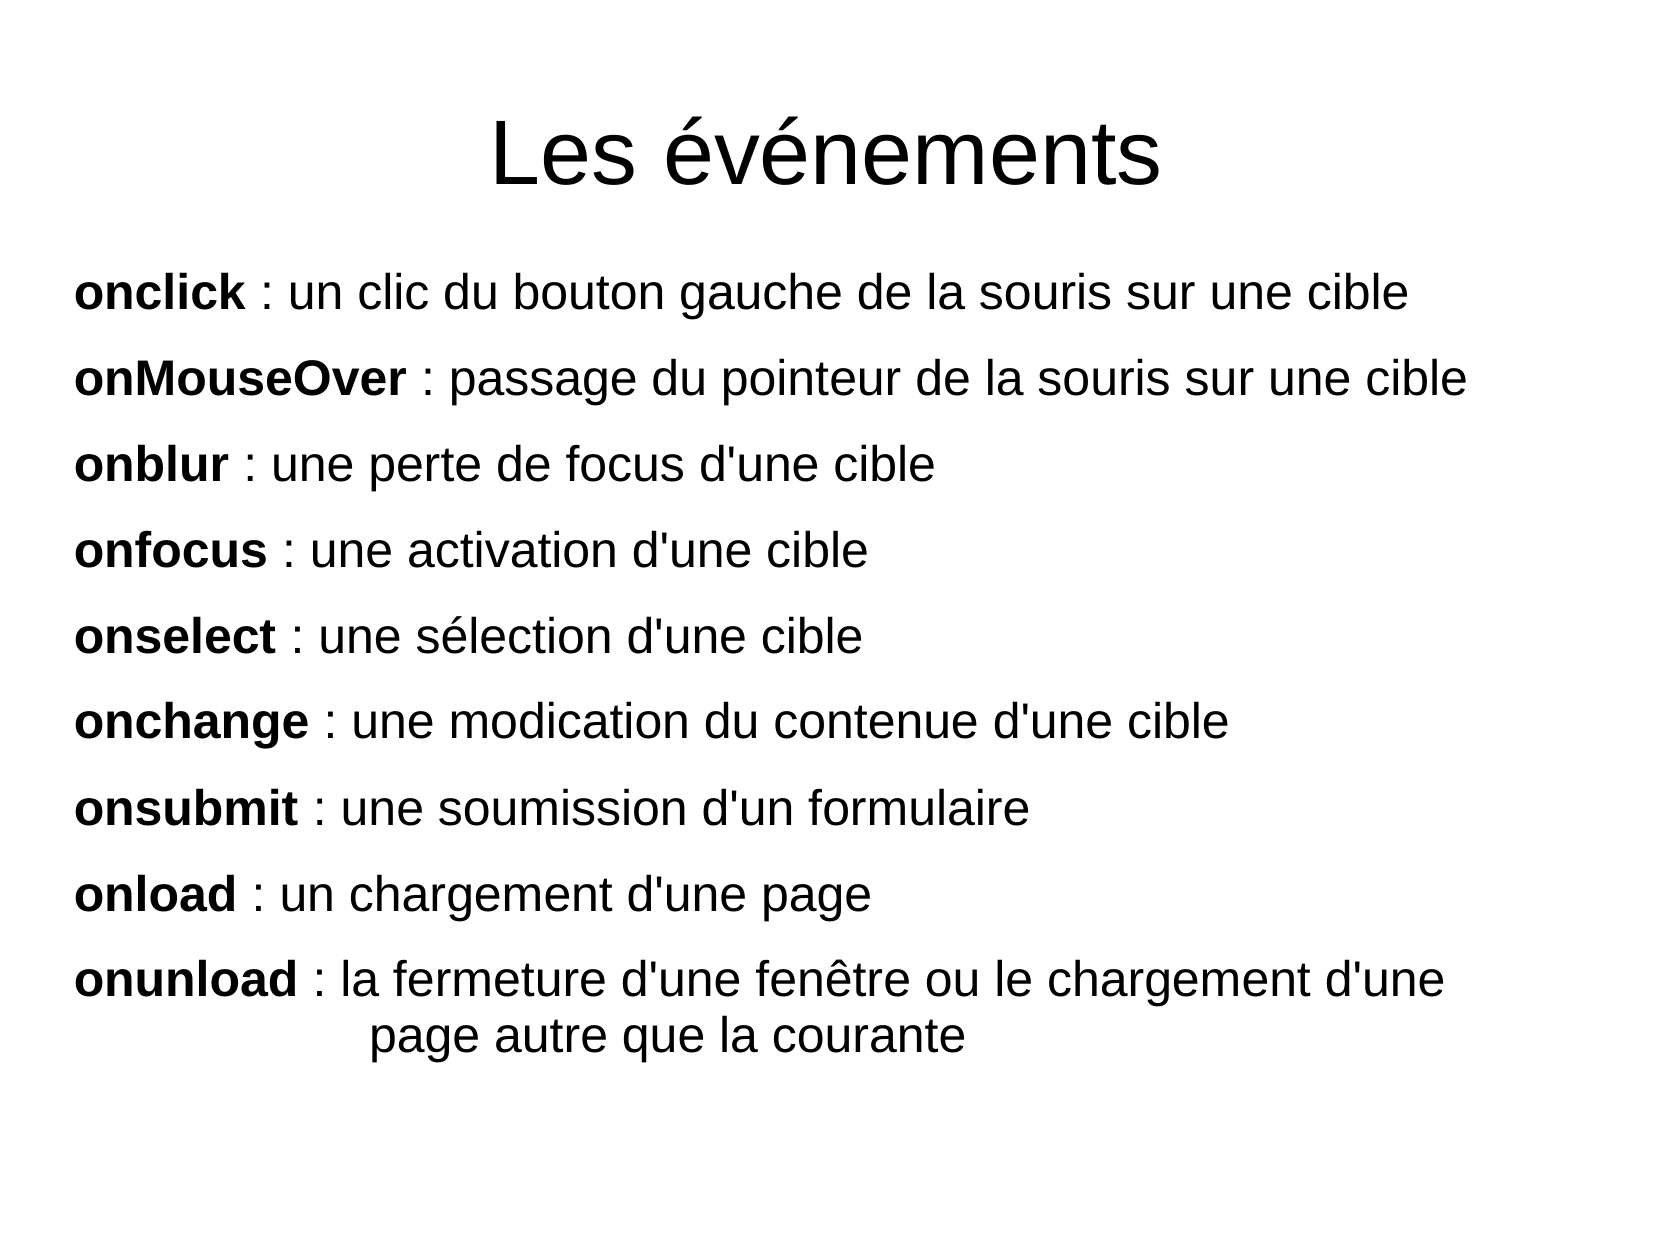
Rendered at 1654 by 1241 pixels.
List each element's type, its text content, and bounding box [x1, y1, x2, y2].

title Les événements [82, 49, 1571, 257]
text_box onclick : un clic du bouton gauche de la souris sur une cible onMouseOver : passage du pointeur de la souris sur une cible onblur : une perte de focus d'une cible onfocus : une activation d'une cible onselect : une sélection d'une cible onchange : une modication du contenue d'une cible onsubmit : une soumission d'un formulaire onload : un chargement d'une page onunload : la fermeture d'une fenêtre ou le chargement d'une page autre que la courante [59, 256, 1536, 1123]
